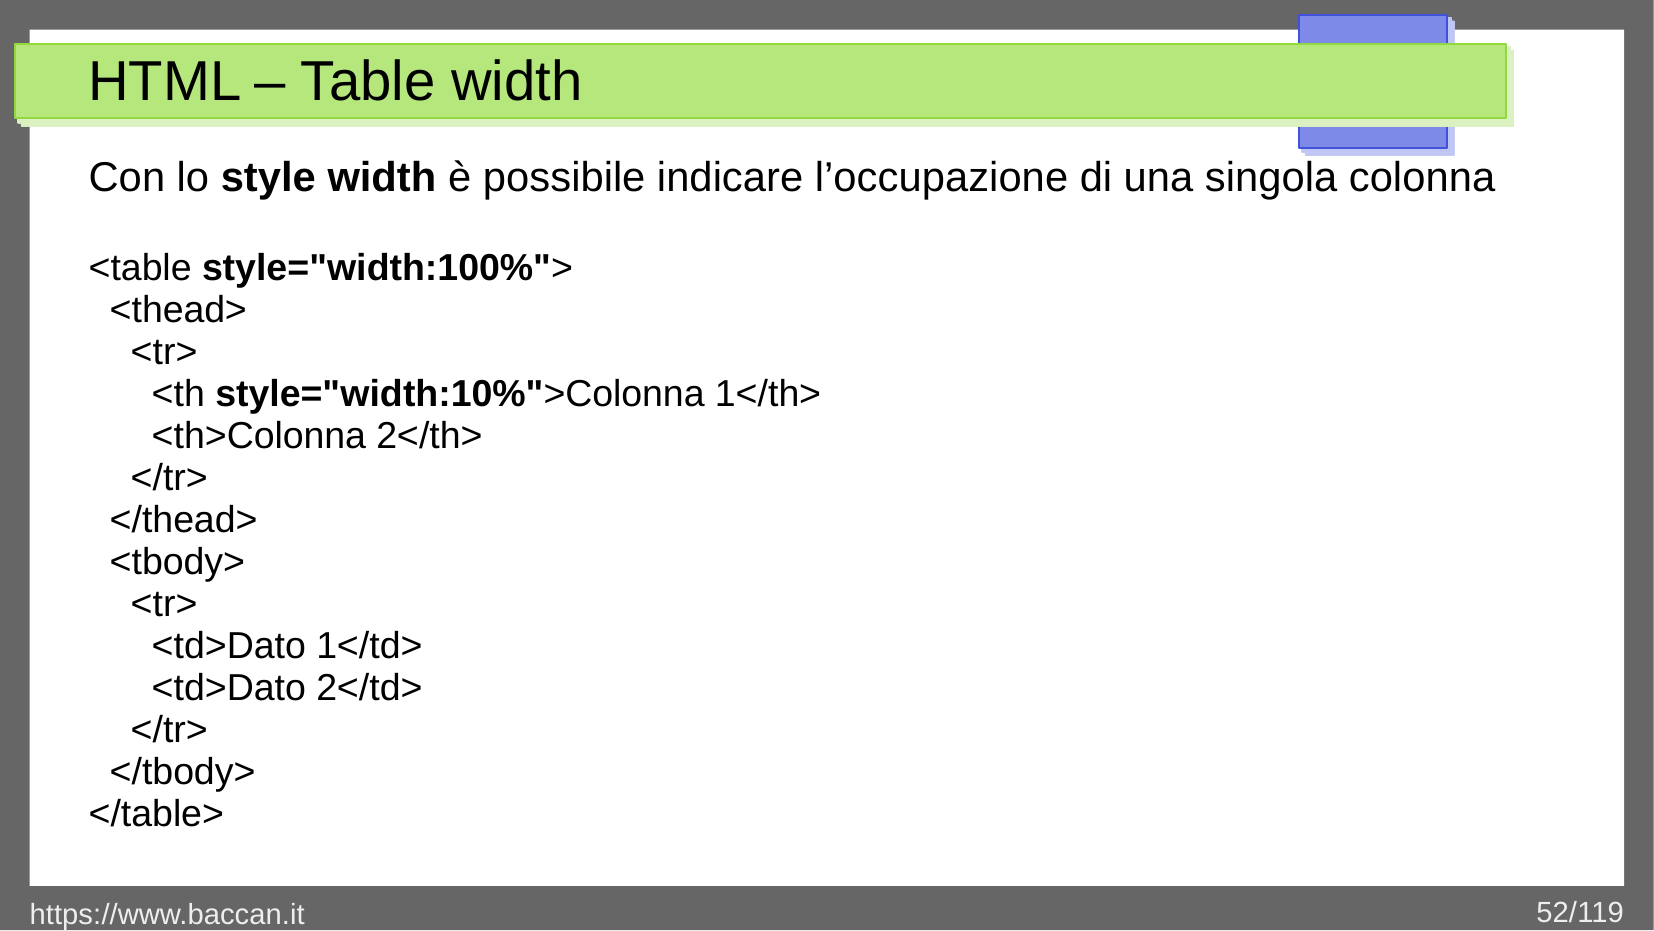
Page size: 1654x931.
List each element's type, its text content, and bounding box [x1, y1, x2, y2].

text_box Con lo style width è possibile indicare l’occupazione di una singola colonna <table style="width:100%"> <thead> <tr> <th style="width:10%">Colonna 1</th> <th>Colonna 2</th> </tr> </thead> <tbody> <tr> <td>Dato 1</td> <td>Dato 2</td> </tr> </tbody> </table> [88, 153, 1565, 835]
title HTML – Table width [88, 44, 1506, 119]
